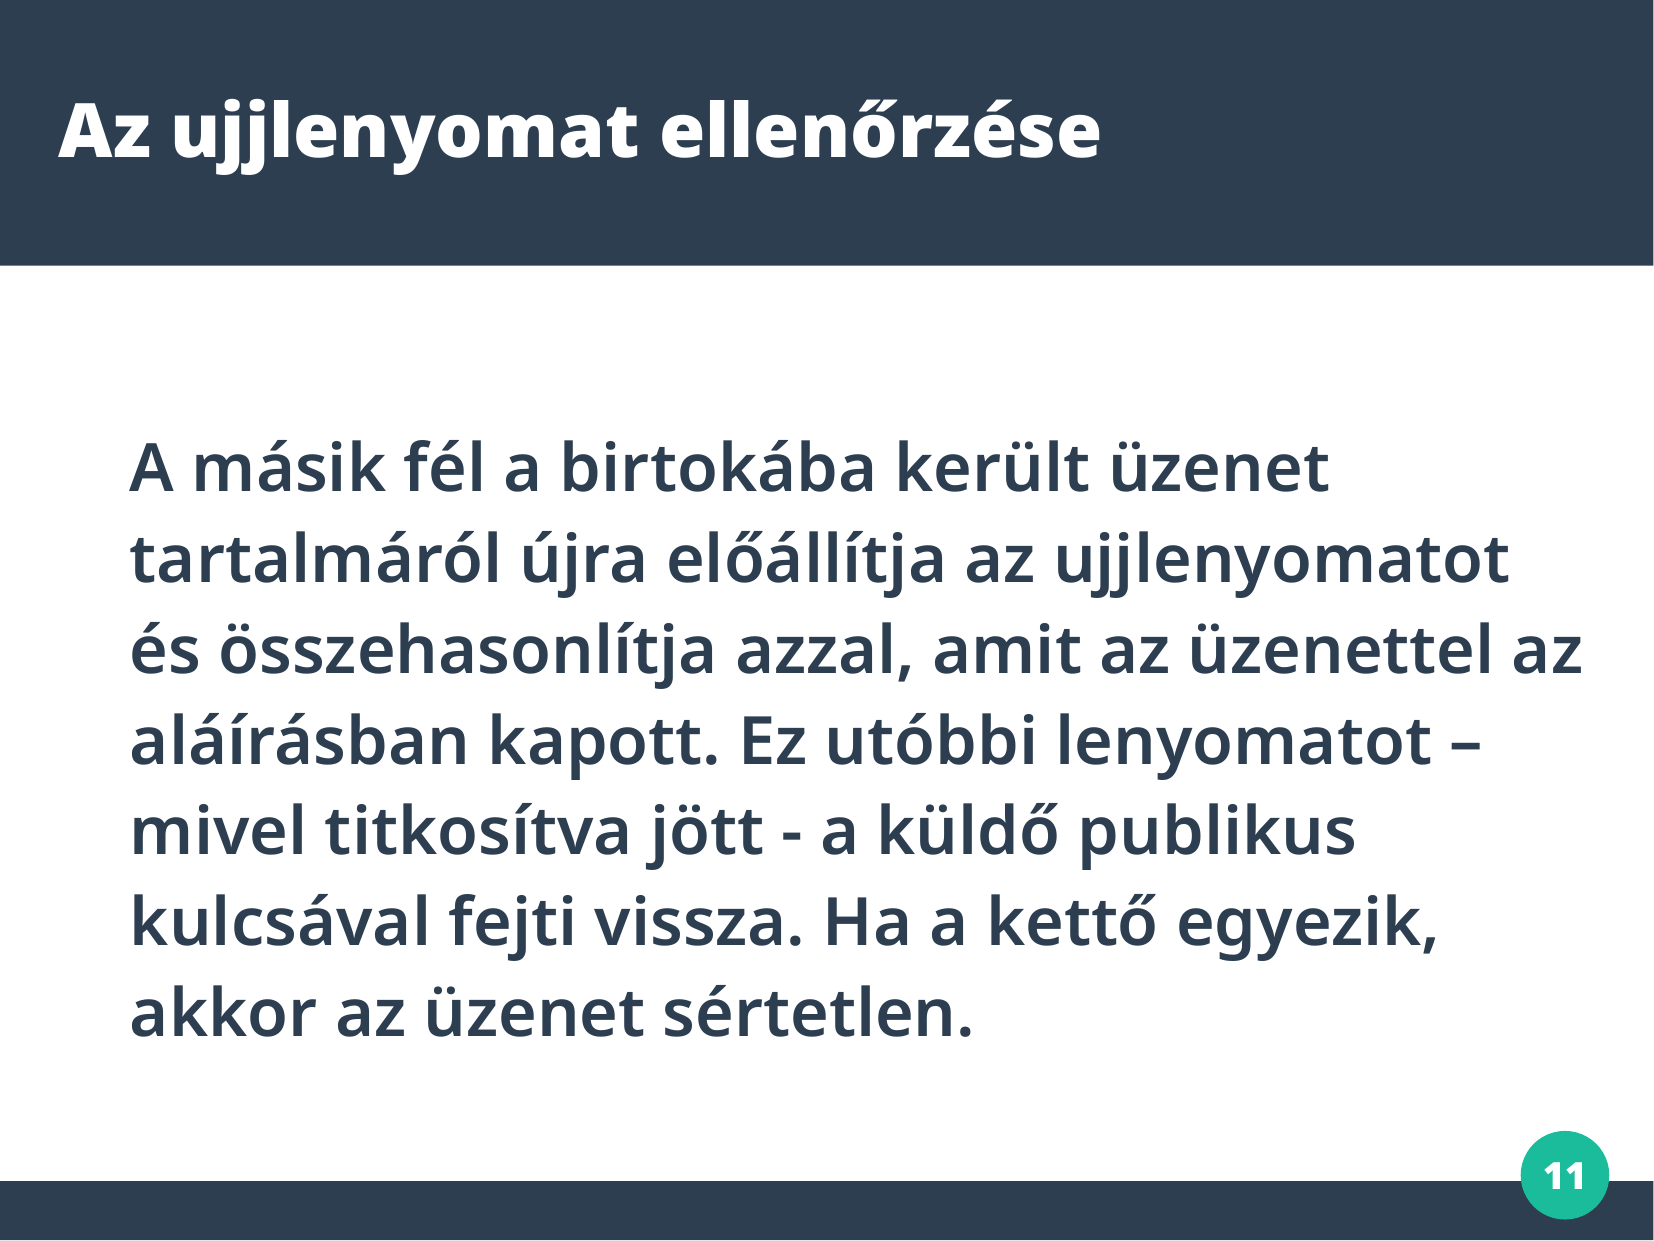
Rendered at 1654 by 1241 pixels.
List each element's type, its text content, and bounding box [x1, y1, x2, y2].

title Az ujjlenyomat ellenőrzése [59, 49, 1595, 207]
list A másik fél a birtokába került üzenet tartalmáról újra előállítja az ujjlenyomatot és összehasonlítja azzal, amit az üzenettel az aláírásban kapott. Ez utóbbi lenyomatot – mivel titkosítva jött - a küldő publikus kulcsával fejti vissza. Ha a kettő egyezik, akkor az üzenet sértetlen. [59, 324, 1595, 1152]
